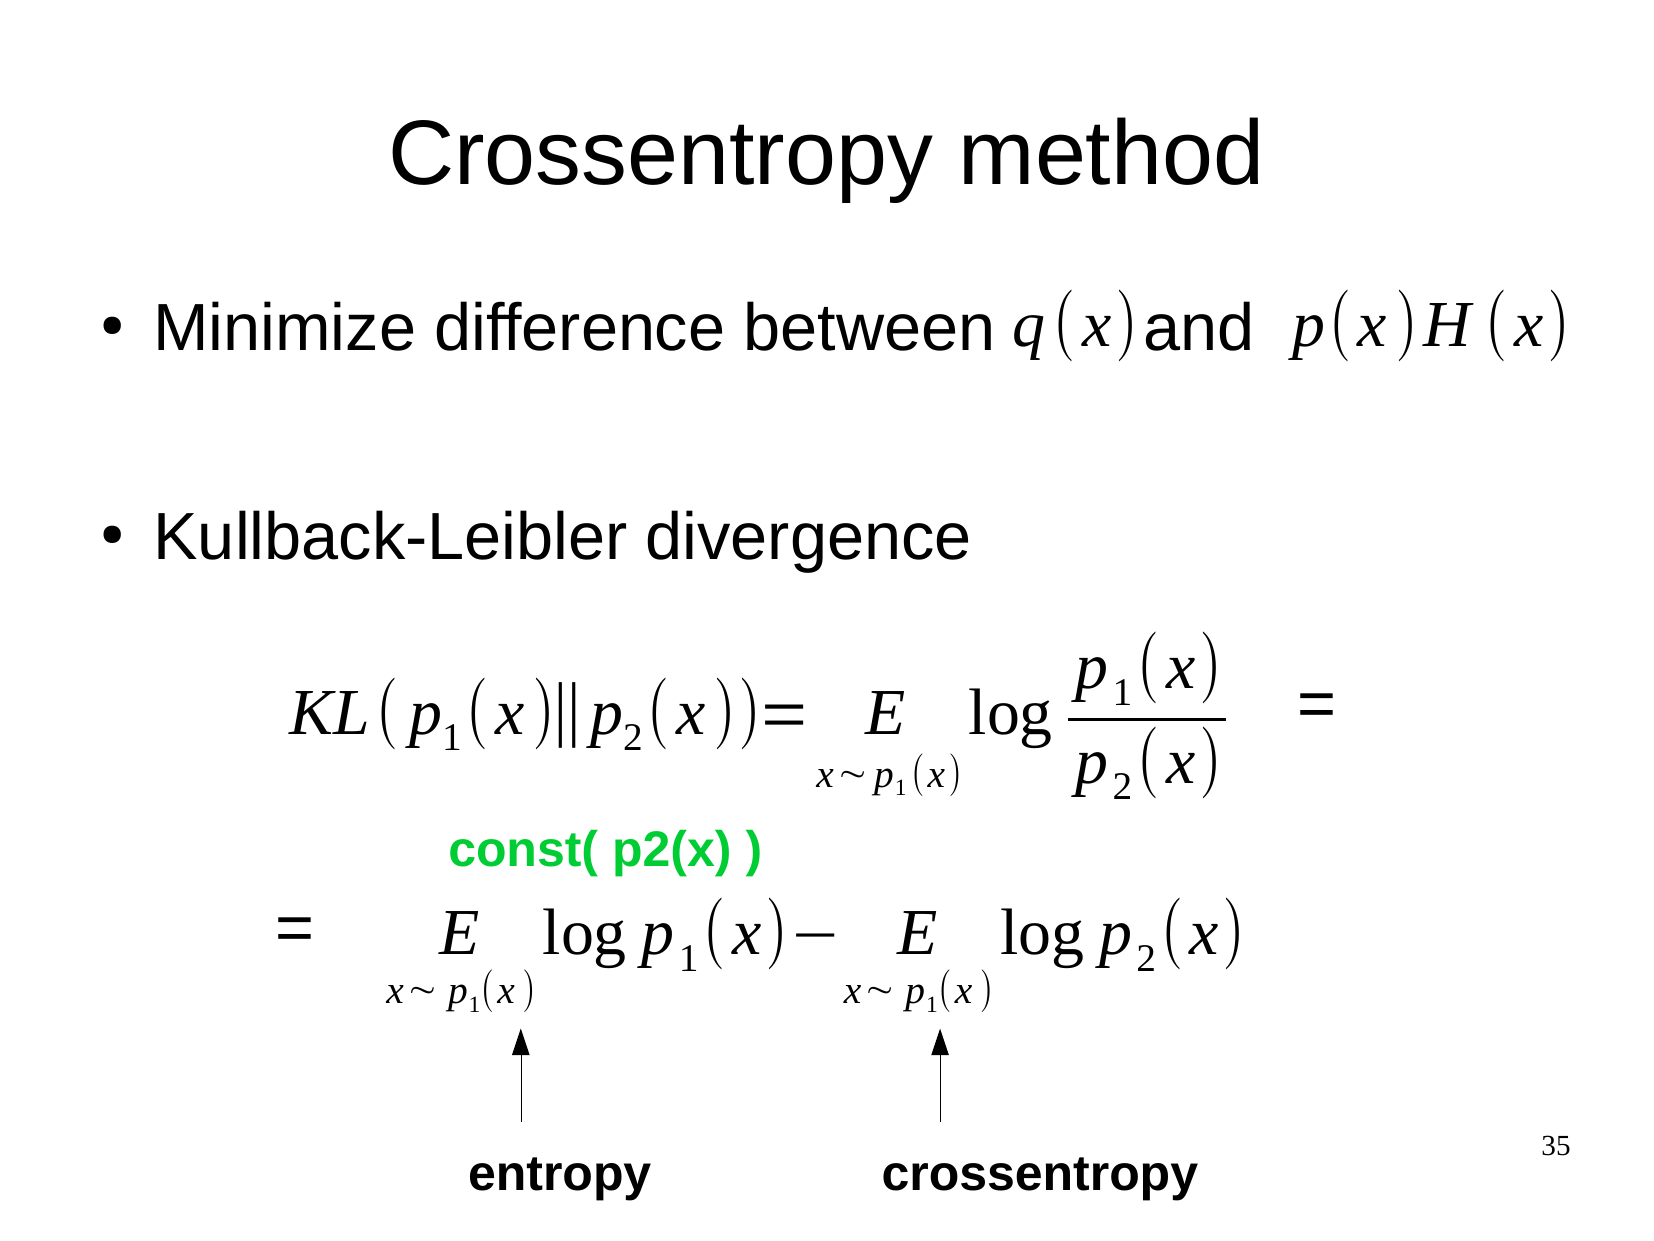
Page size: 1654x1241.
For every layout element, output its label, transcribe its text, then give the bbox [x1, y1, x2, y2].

chart [995, 284, 1155, 364]
text_box const( p2(x) ) [433, 814, 778, 886]
text_box crossentropy [866, 1138, 1213, 1210]
text_box = [1282, 658, 1352, 748]
chart [1267, 285, 1587, 365]
text_box = [261, 882, 330, 973]
text_box entropy [453, 1138, 667, 1210]
chart [369, 893, 1263, 1020]
list Minimize difference between and Kullback-Leibler divergence [82, 290, 1571, 1010]
title Crossentropy method [82, 49, 1571, 257]
chart [269, 627, 1244, 807]
